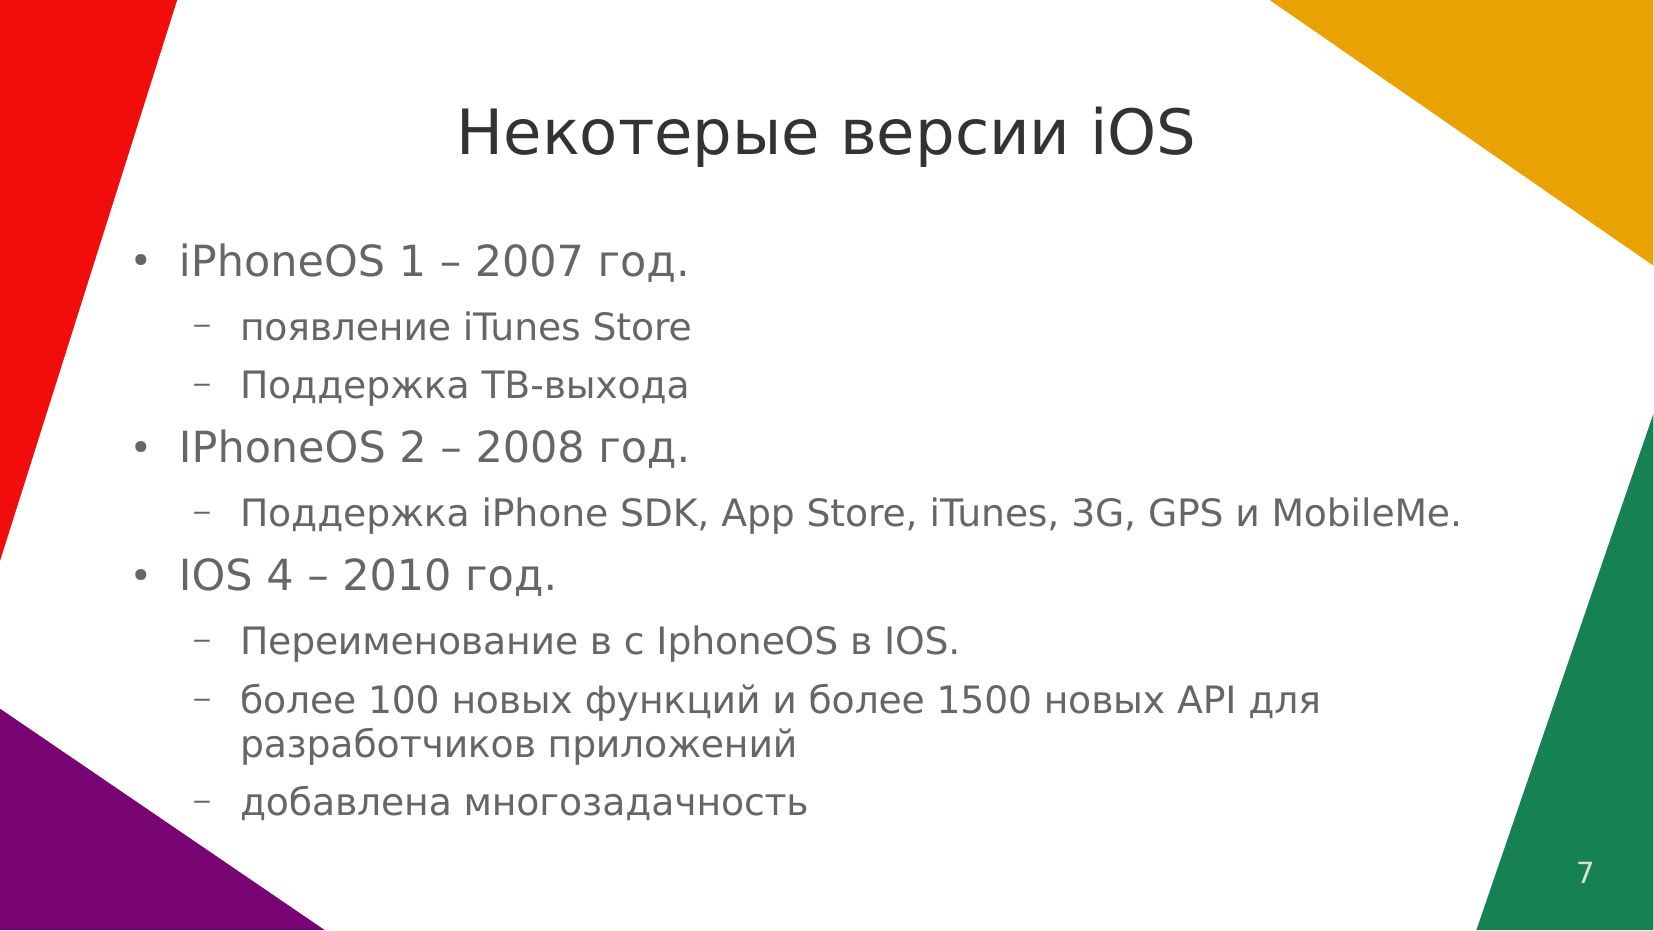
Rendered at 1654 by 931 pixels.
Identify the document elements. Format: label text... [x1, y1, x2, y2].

title Некотерые версии iOS [118, 59, 1536, 207]
list iPhoneOS 1 – 2007 год. появление iTunes Store Поддержка ТВ-выхода IPhoneOS 2 – 2008 год. Поддержка iPhone SDK, App Store, iTunes, 3G, GPS и MobileMe. IOS 4 – 2010 год. Переименование в с IphoneOS в IOS. более 100 новых функций и более 1500 новых API для разработчиков приложений добавлена многозадачность [118, 236, 1536, 827]
